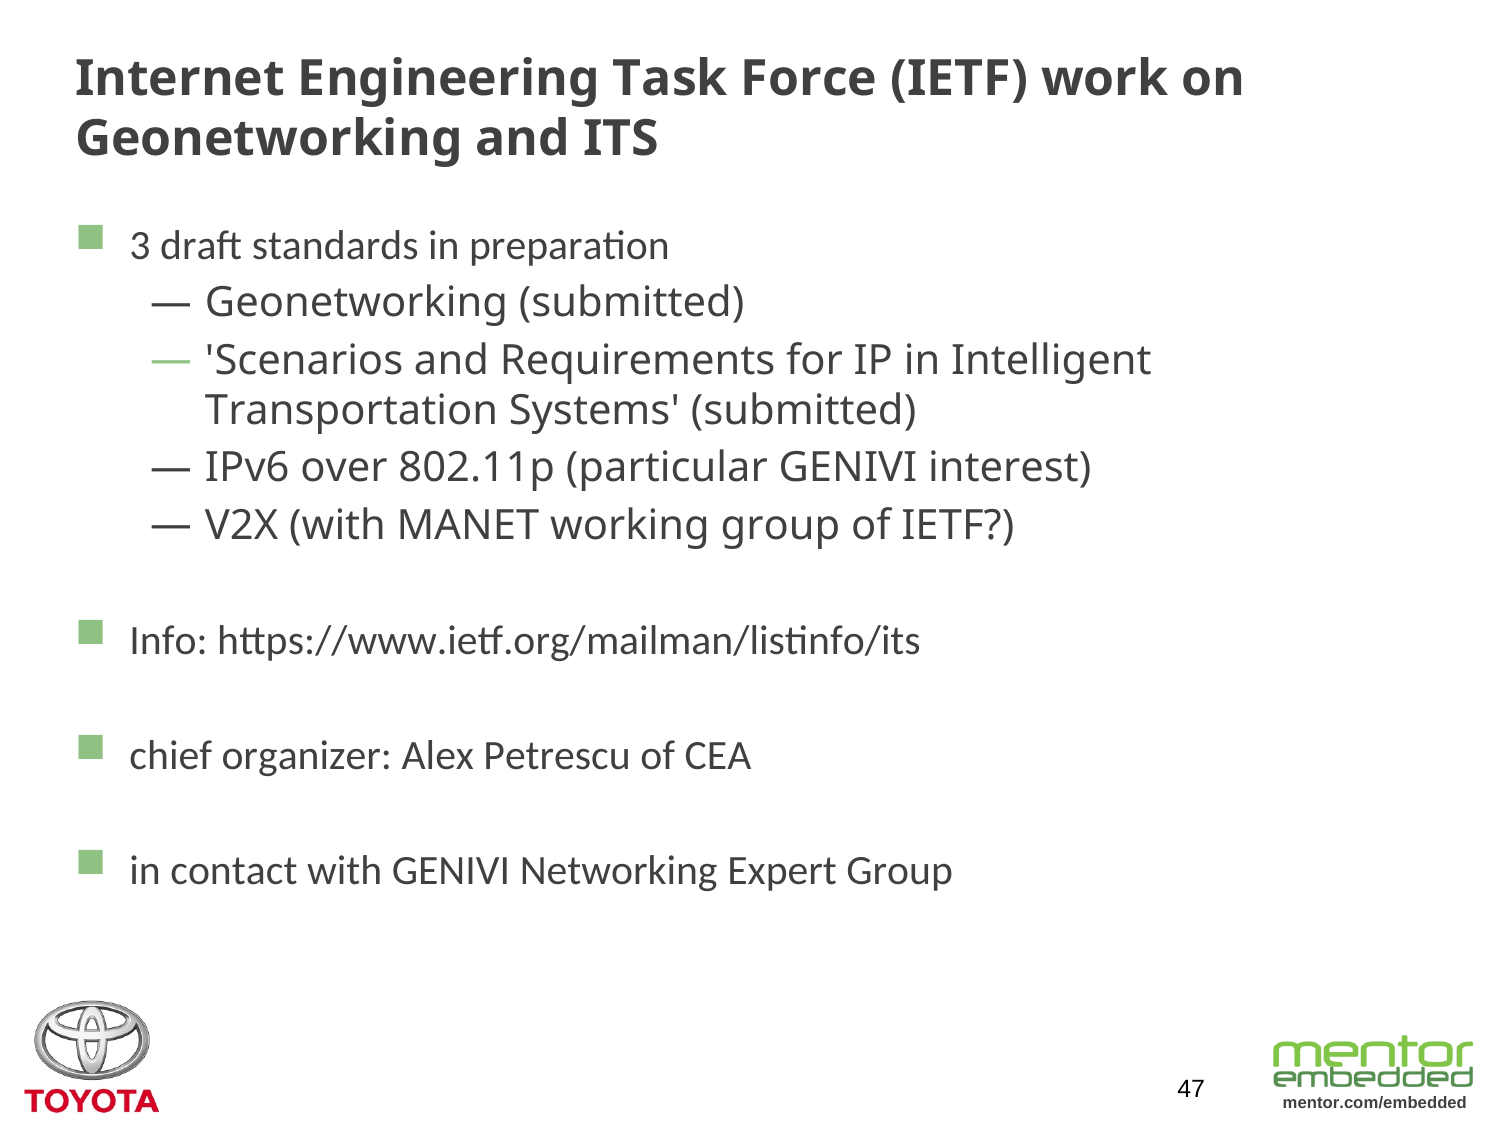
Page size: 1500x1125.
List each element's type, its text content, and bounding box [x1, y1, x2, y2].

text_box Internet Engineering Task Force (IETF) work on Geonetworking and ITS [0, 37, 1500, 150]
picture [24, 998, 163, 1114]
picture [1268, 1030, 1476, 1092]
text_box 3 draft standards in preparation Geonetworking (submitted) 'Scenarios and Requirements for IP in Intelligent Transportation Systems' (submitted) IPv6 over 802.11p (particular GENIVI interest) V2X (with MANET working group of IETF?) Info: https://www.ietf.org/mailman/listinfo/its chief organizer: Alex Petrescu of CEA in contact with GENIVI Networking Expert Group [0, 209, 1500, 930]
